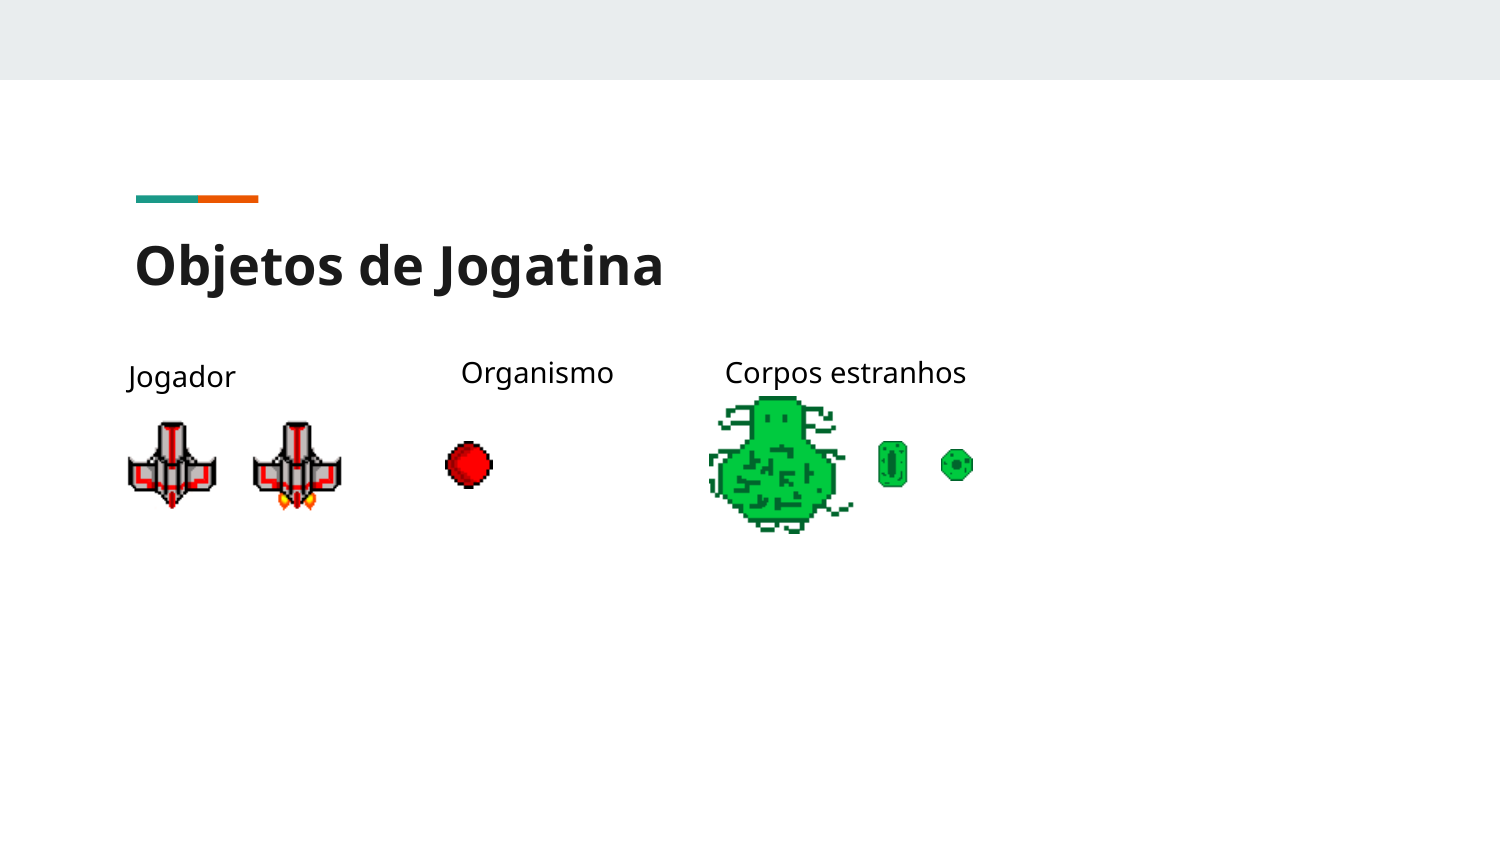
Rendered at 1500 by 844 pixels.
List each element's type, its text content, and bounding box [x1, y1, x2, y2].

title Objetos de Jogatina [119, 216, 1381, 305]
picture [119, 411, 229, 520]
picture [709, 396, 866, 534]
text_box Corpos estranhos [709, 339, 1025, 407]
picture [941, 449, 973, 481]
text_box Organismo [445, 339, 709, 407]
text_box Jogador [98, 343, 413, 411]
picture [877, 441, 909, 489]
picture [445, 441, 493, 489]
picture [244, 410, 354, 520]
